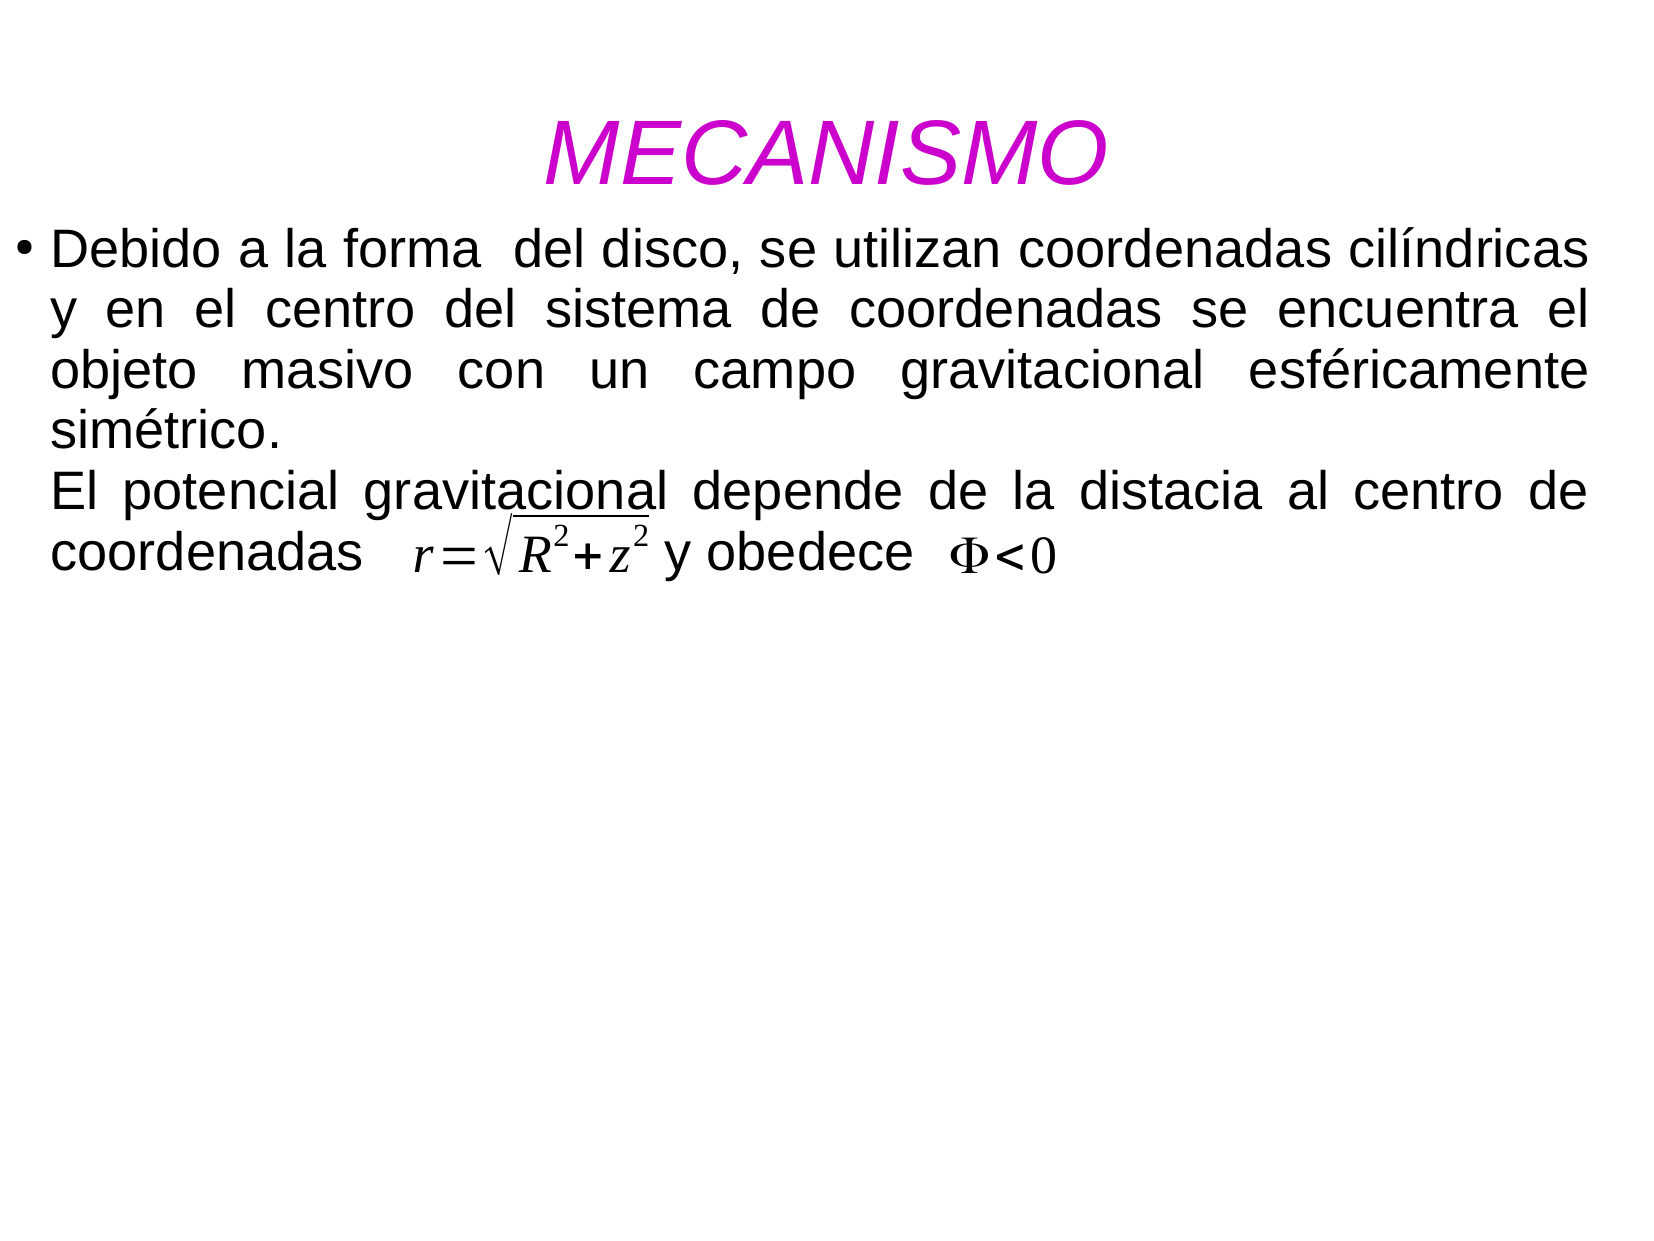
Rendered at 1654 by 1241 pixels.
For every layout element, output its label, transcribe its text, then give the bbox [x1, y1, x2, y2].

chart [406, 511, 656, 585]
text_box Debido a la forma del disco, se utilizan coordenadas cilíndricas y en el centro del sistema de coordenadas se encuentra el objeto masivo con un campo gravitacional esféricamente simétrico. El potencial gravitacional depende de la distacia al centro de coordenadas y obedece [0, 211, 1607, 650]
title MECANISMO [82, 49, 1571, 211]
chart [942, 524, 1063, 585]
